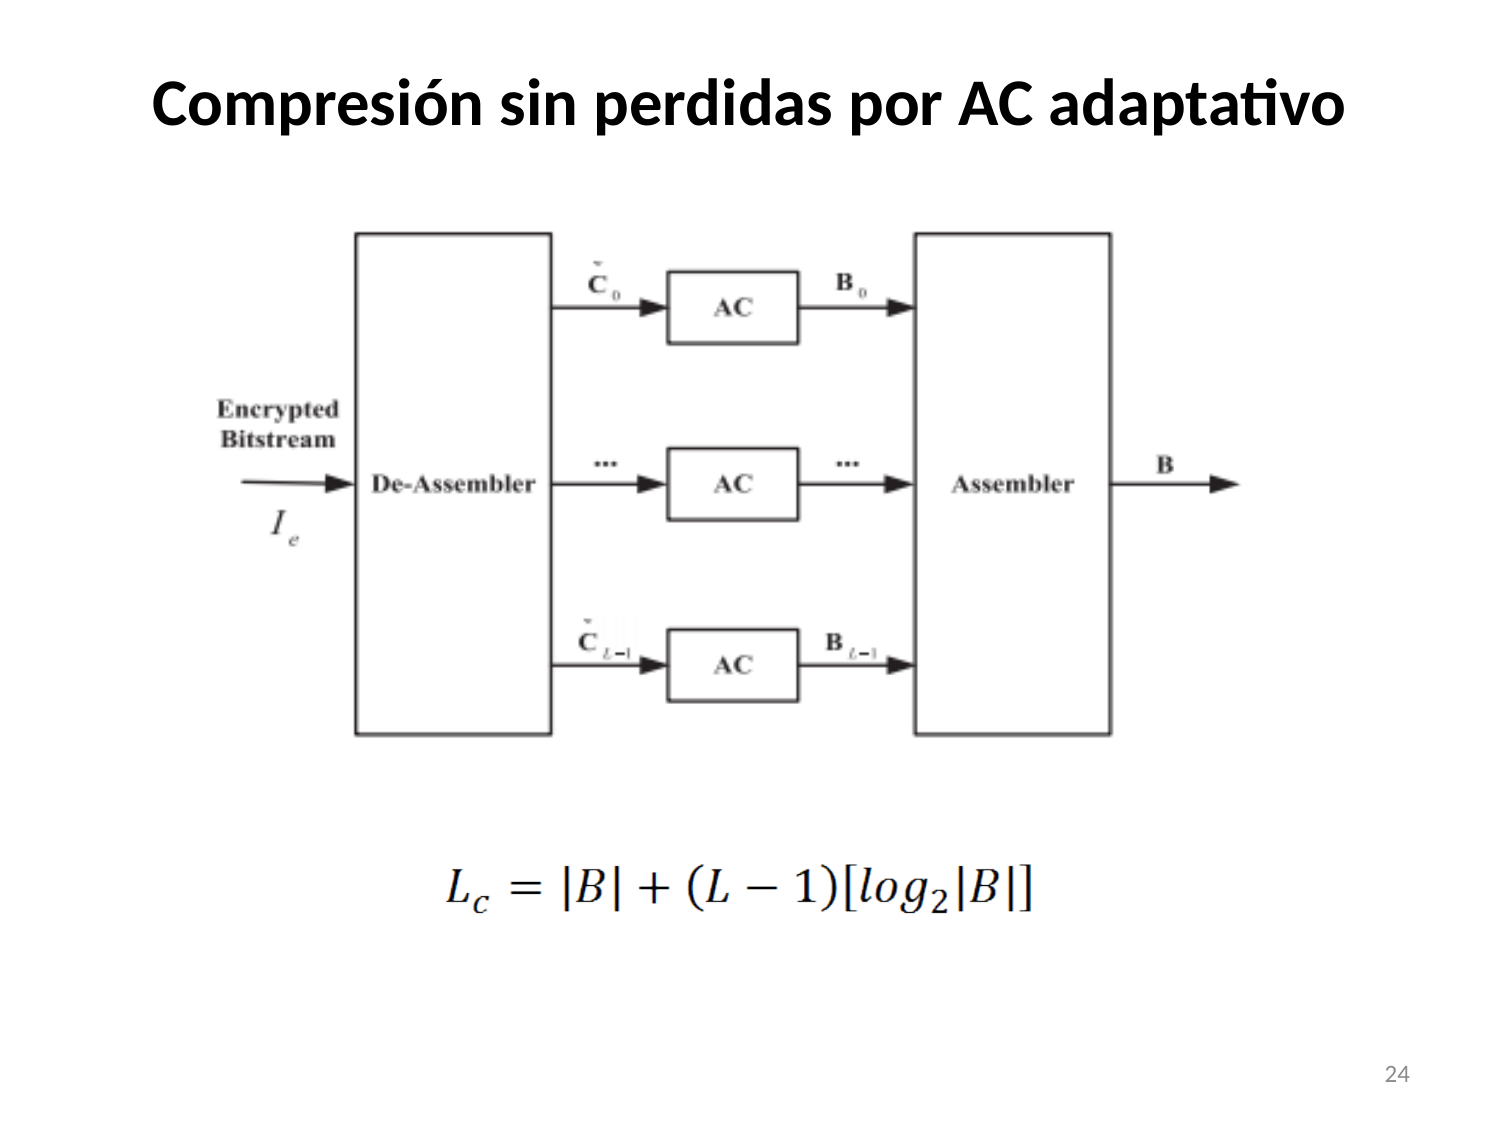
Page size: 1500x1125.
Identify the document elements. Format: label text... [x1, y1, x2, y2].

slide_number <número> [1074, 1042, 1425, 1103]
picture [445, 855, 1036, 923]
title Compresión sin perdidas por AC adaptativo [75, 45, 1425, 233]
picture [210, 187, 1307, 762]
